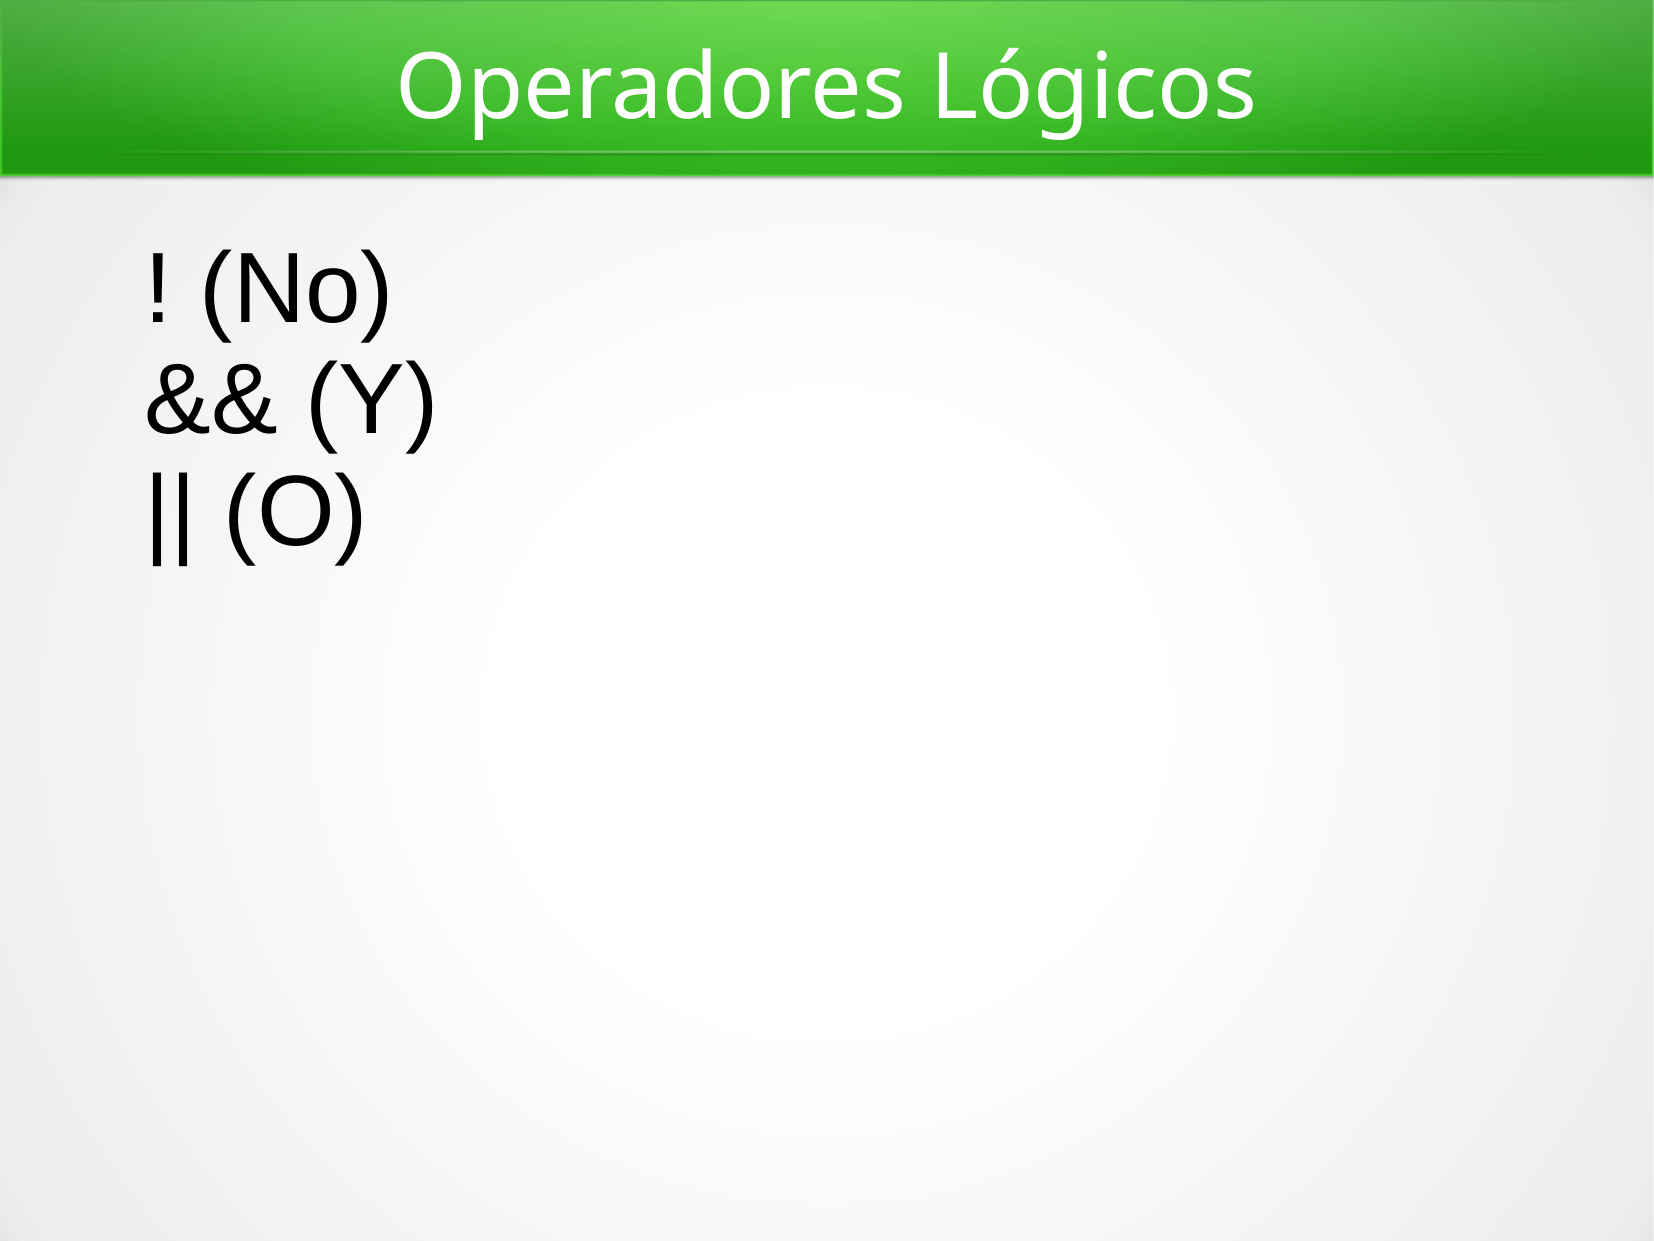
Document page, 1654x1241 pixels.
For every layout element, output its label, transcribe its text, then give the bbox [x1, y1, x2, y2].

text_box ! (No) && (Y) || (O) [129, 224, 1441, 575]
picture [0, 0, 1654, 1241]
title Operadores Lógicos [82, 11, 1571, 154]
